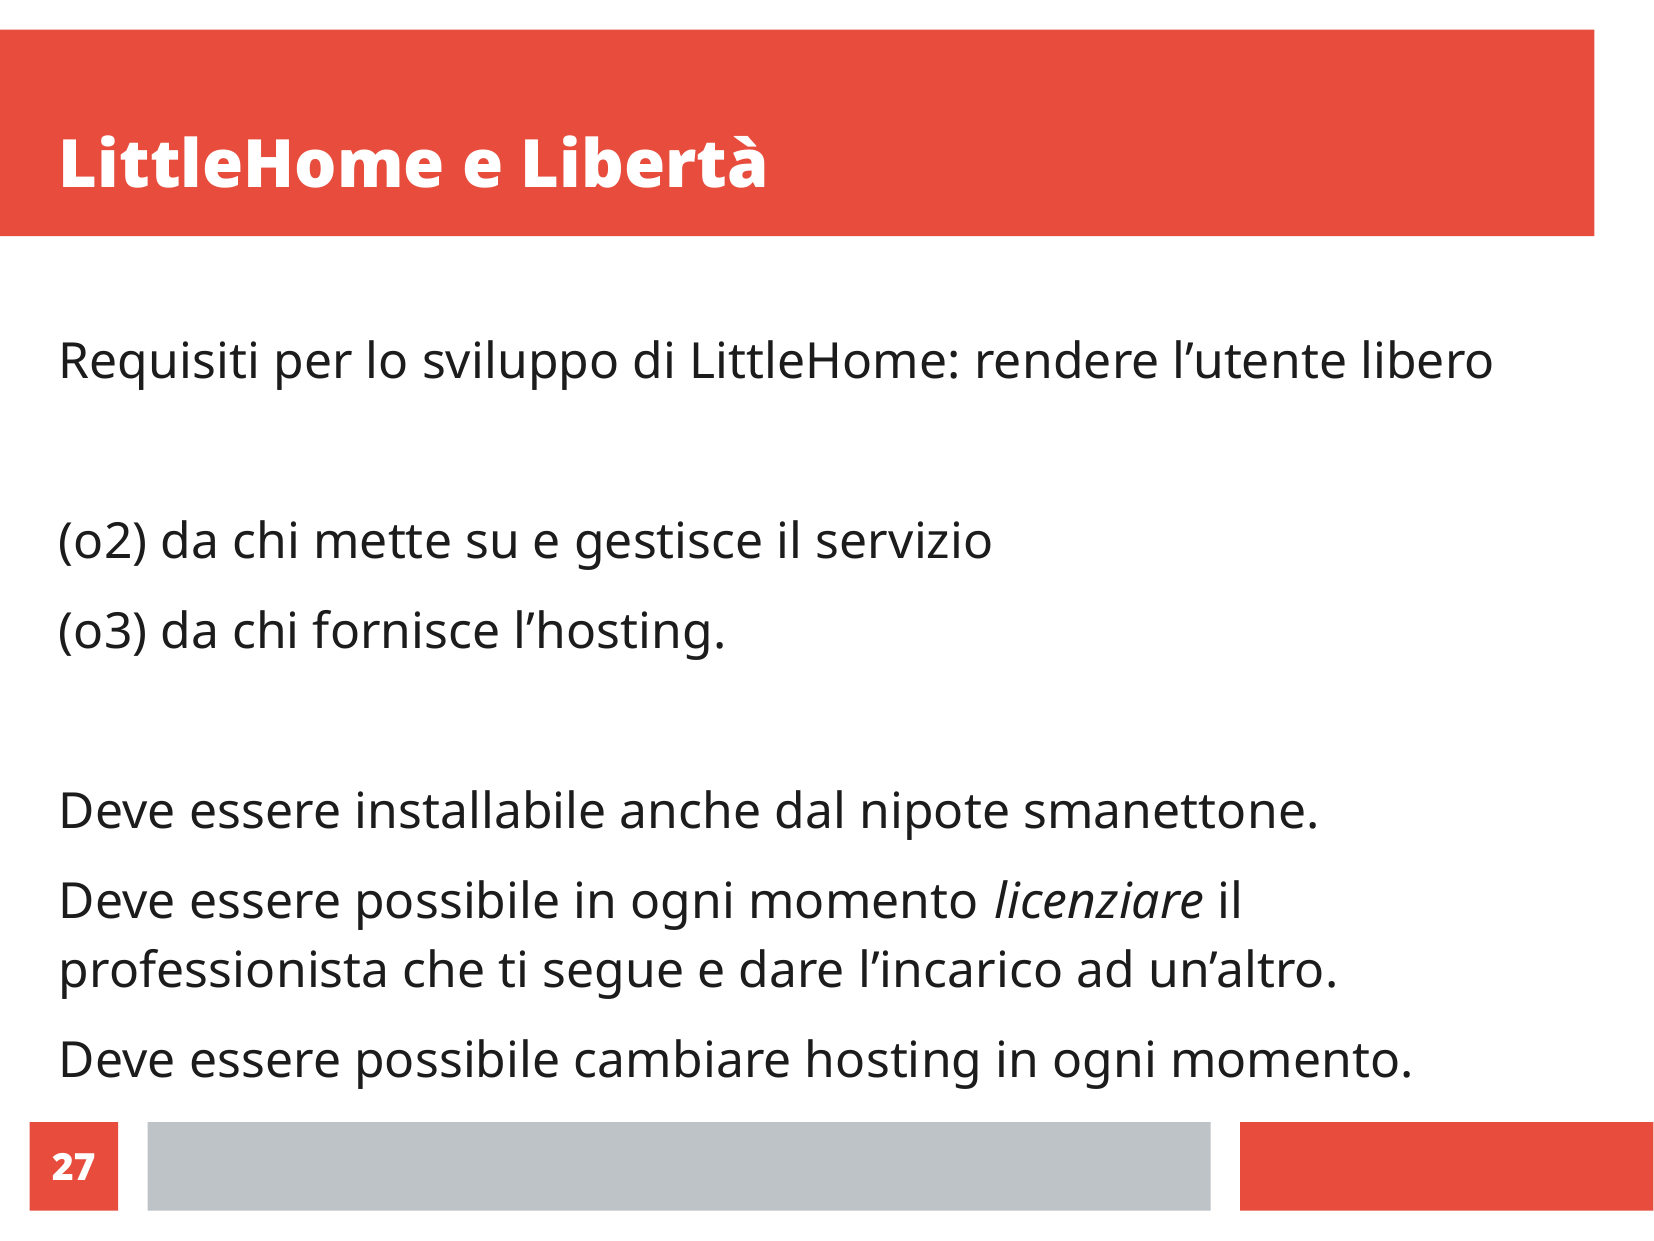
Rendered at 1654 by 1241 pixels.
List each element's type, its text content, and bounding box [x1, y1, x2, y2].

list Requisiti per lo sviluppo di LittleHome: rendere l’utente libero (o2) da chi mette su e gestisce il servizio (o3) da chi fornisce l’hosting. Deve essere installabile anche dal nipote smanettone. Deve essere possibile in ogni momento licenziare il professionista che ti segue e dare l’incarico ad un’altro. Deve essere possibile cambiare hosting in ogni momento. [59, 324, 1565, 1093]
title LittleHome e Libertà [59, 59, 1595, 207]
